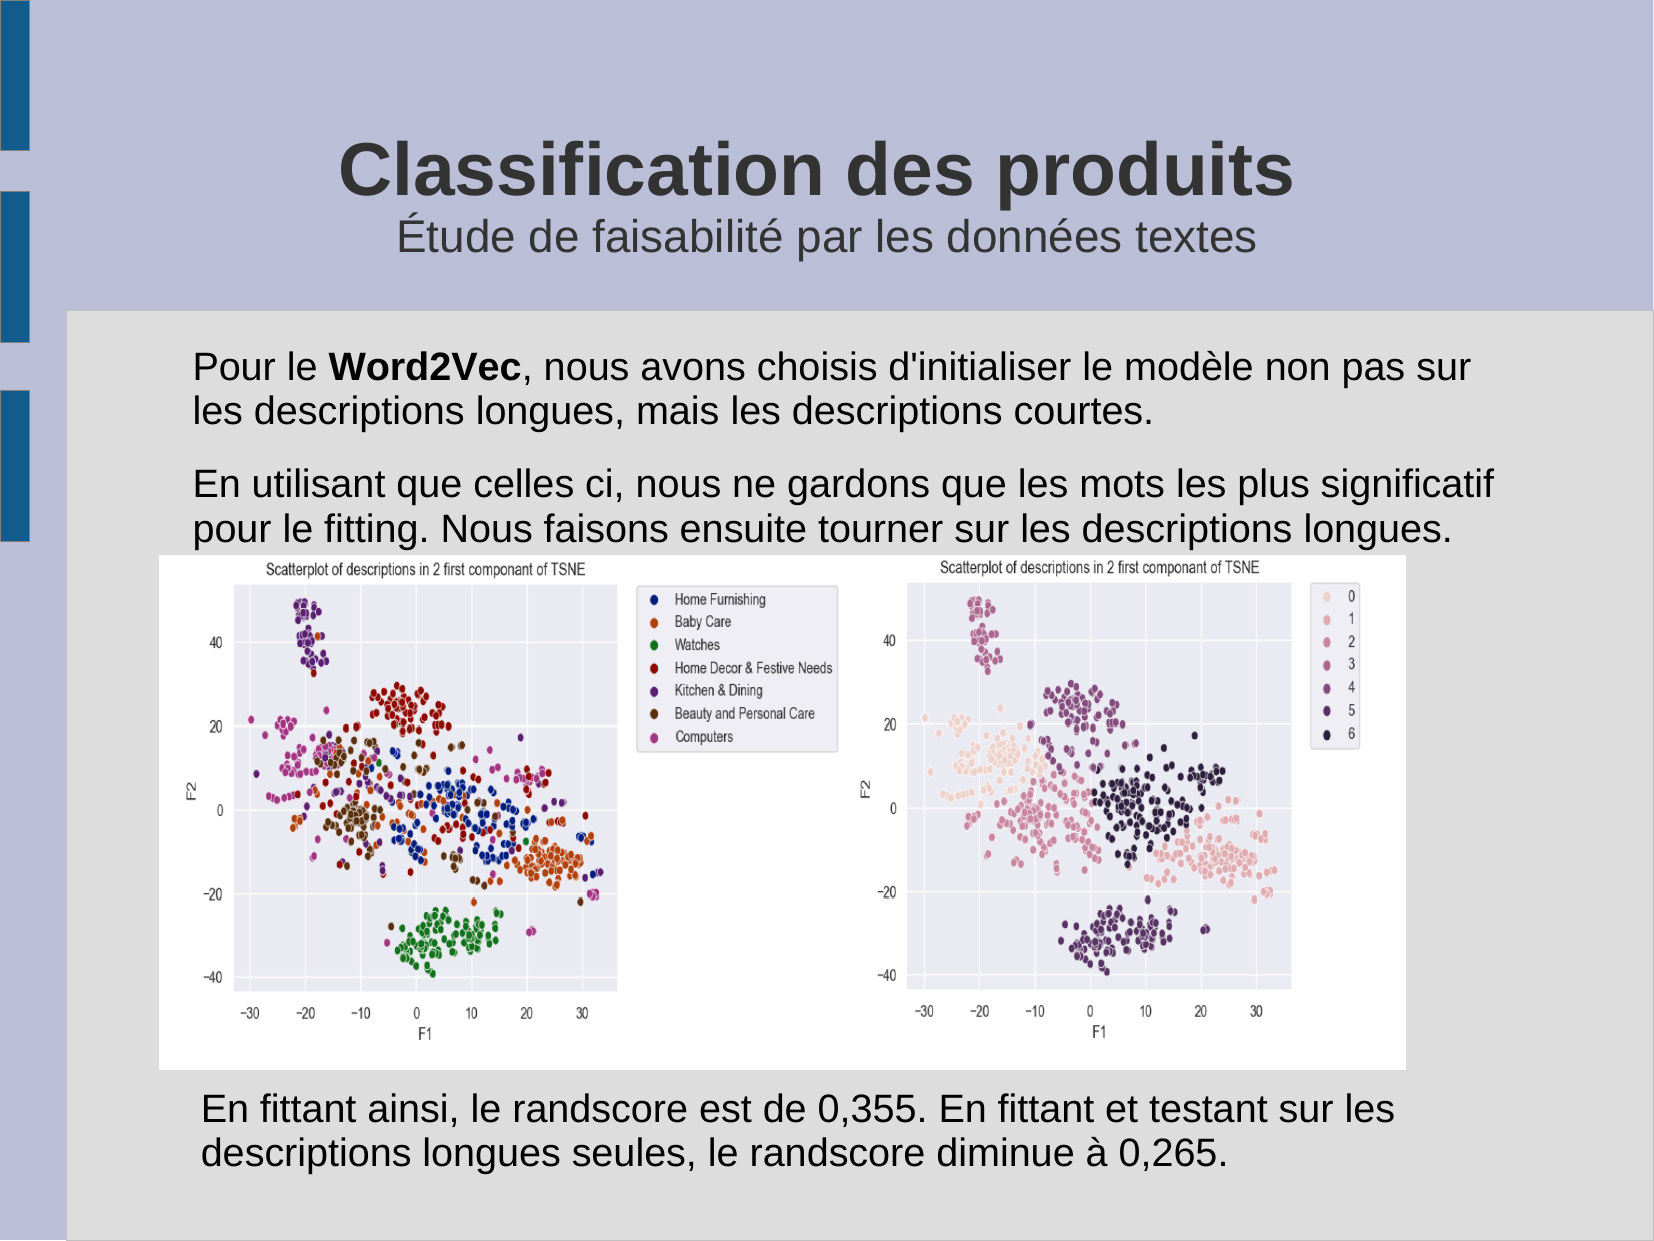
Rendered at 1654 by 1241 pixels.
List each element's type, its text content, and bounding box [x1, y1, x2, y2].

list Pour le Word2Vec, nous avons choisis d'initialiser le modèle non pas sur les descriptions longues, mais les descriptions courtes. En utilisant que celles ci, nous ne gardons que les mots les plus significatif pour le fitting. Nous faisons ensuite tourner sur les descriptions longues. [121, 344, 1534, 1127]
picture [159, 555, 1406, 1070]
text_box En fittant ainsi, le randscore est de 0,355. En fittant et testant sur les descriptions longues seules, le randscore diminue à 0,265. [200, 1086, 1595, 1175]
title Classification des produits Étude de faisabilité par les données textes [121, 91, 1534, 299]
